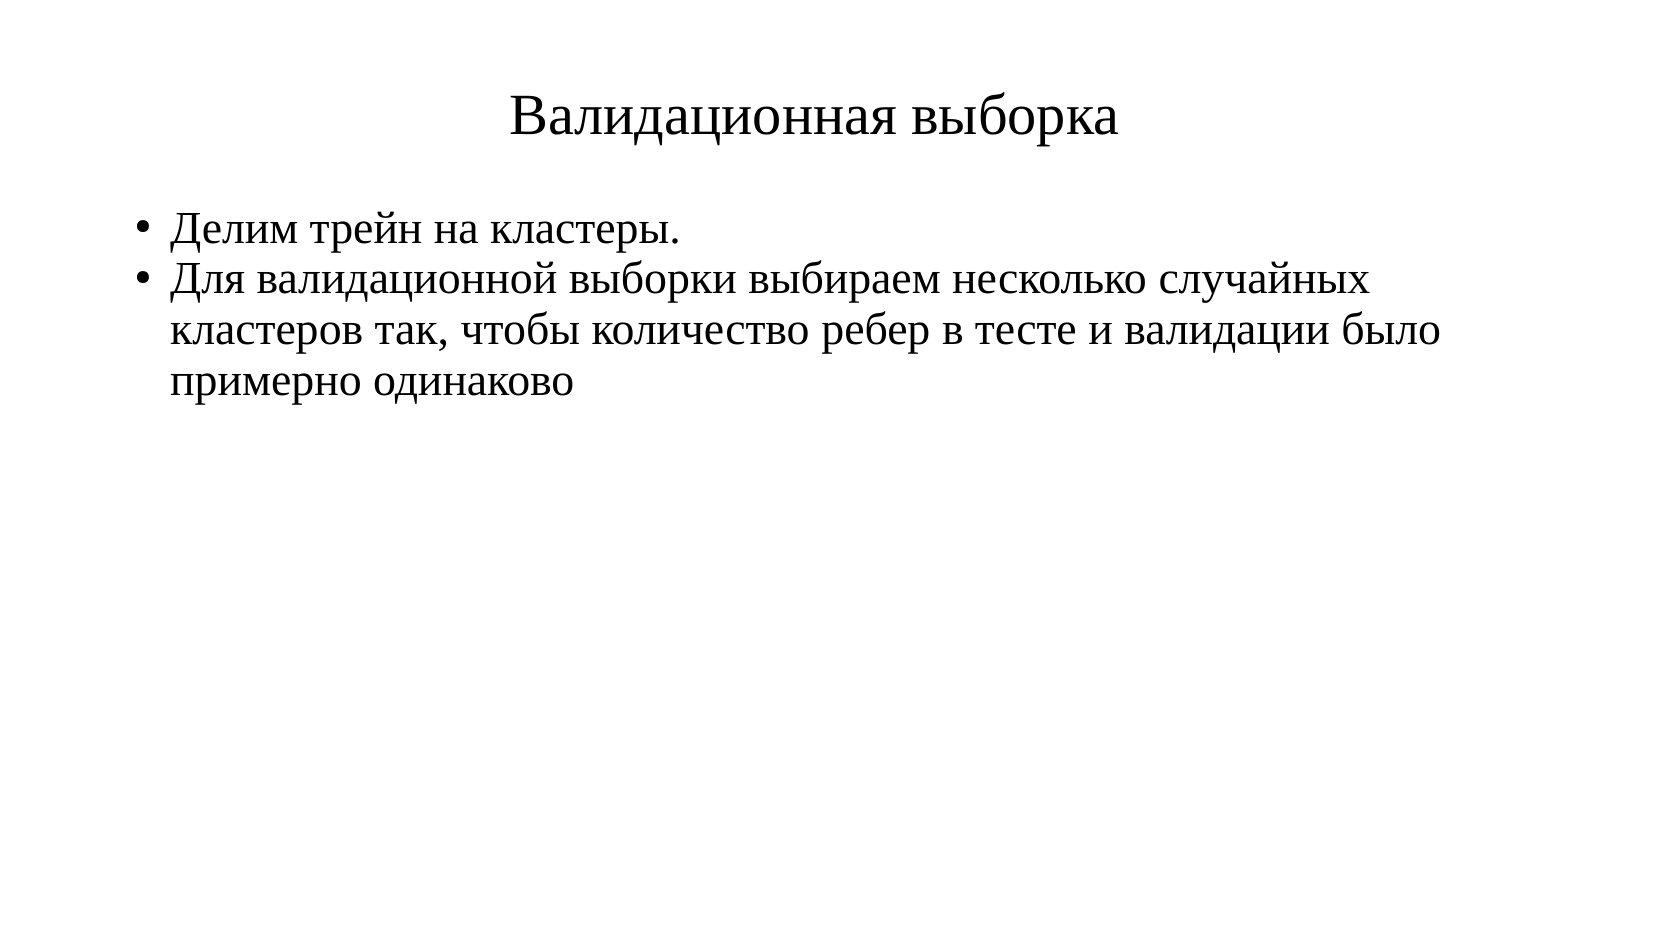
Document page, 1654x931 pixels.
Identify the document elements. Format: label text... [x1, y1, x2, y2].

text_box Валидационная выборка [495, 75, 1135, 155]
text_box Делим трейн на кластеры. Для валидационной выборки выбираем несколько случайных кластеров так, чтобы количество ребер в тесте и валидации было примерно одинаково [120, 195, 1516, 414]
